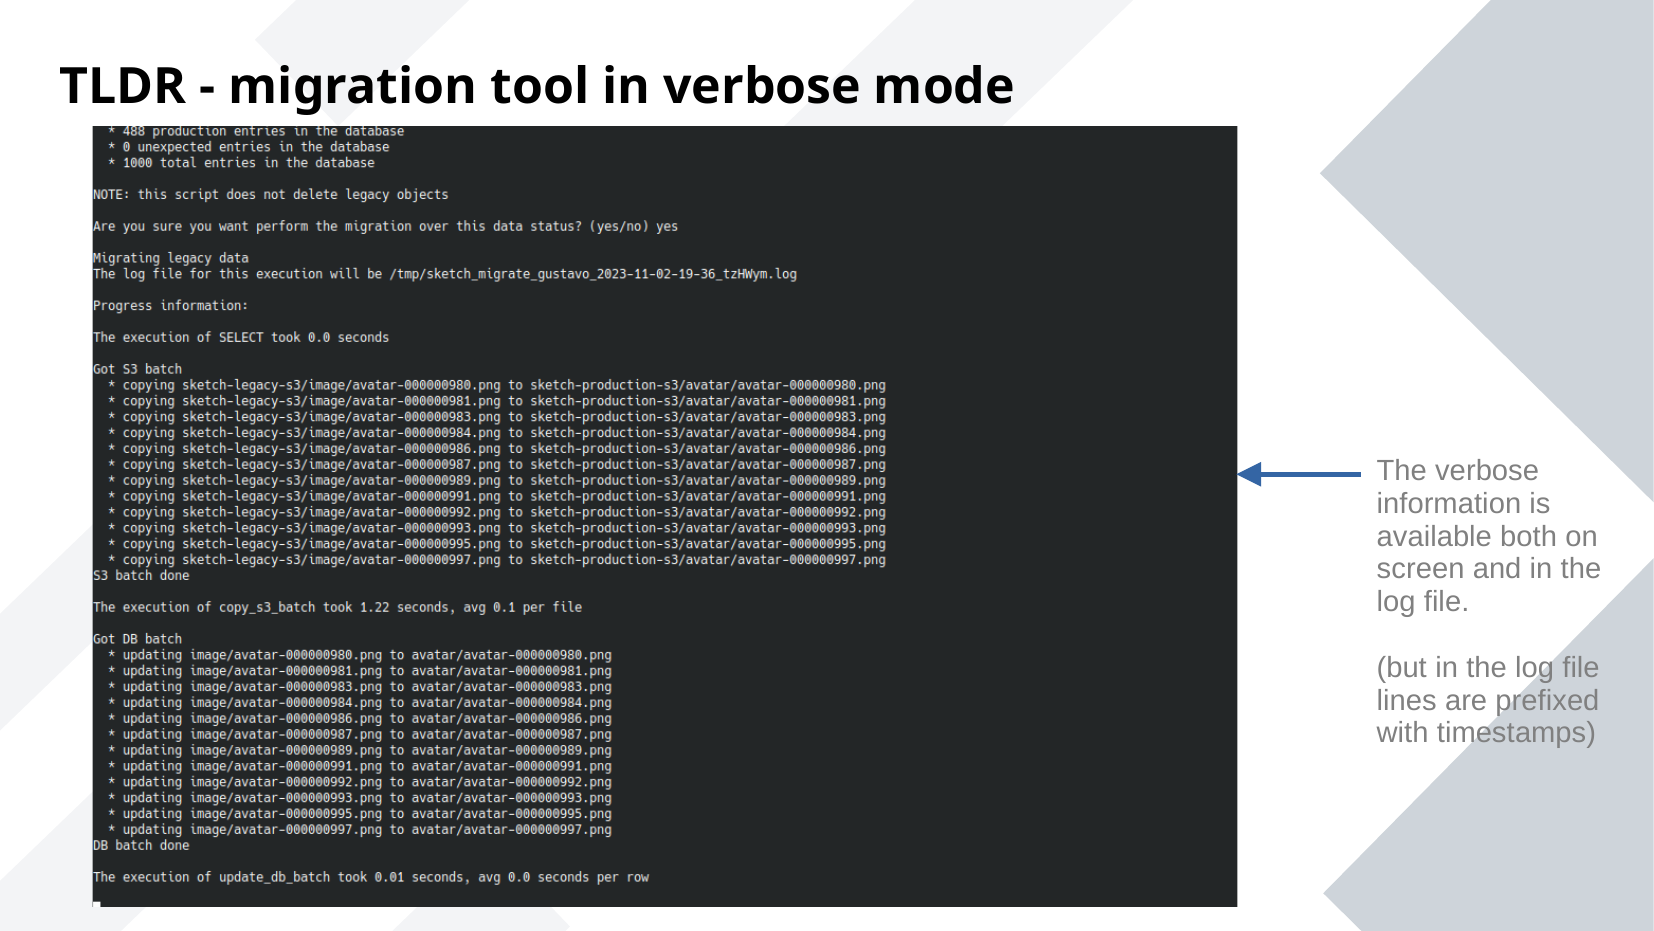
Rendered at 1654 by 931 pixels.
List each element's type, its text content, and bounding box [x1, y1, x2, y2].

text_box TLDR - migration tool in verbose mode [45, 46, 1201, 153]
text_box The verbose information is available both on screen and in the log file. (but in the log file lines are prefixed with timestamps) [1361, 446, 1651, 757]
picture [92, 126, 1238, 907]
